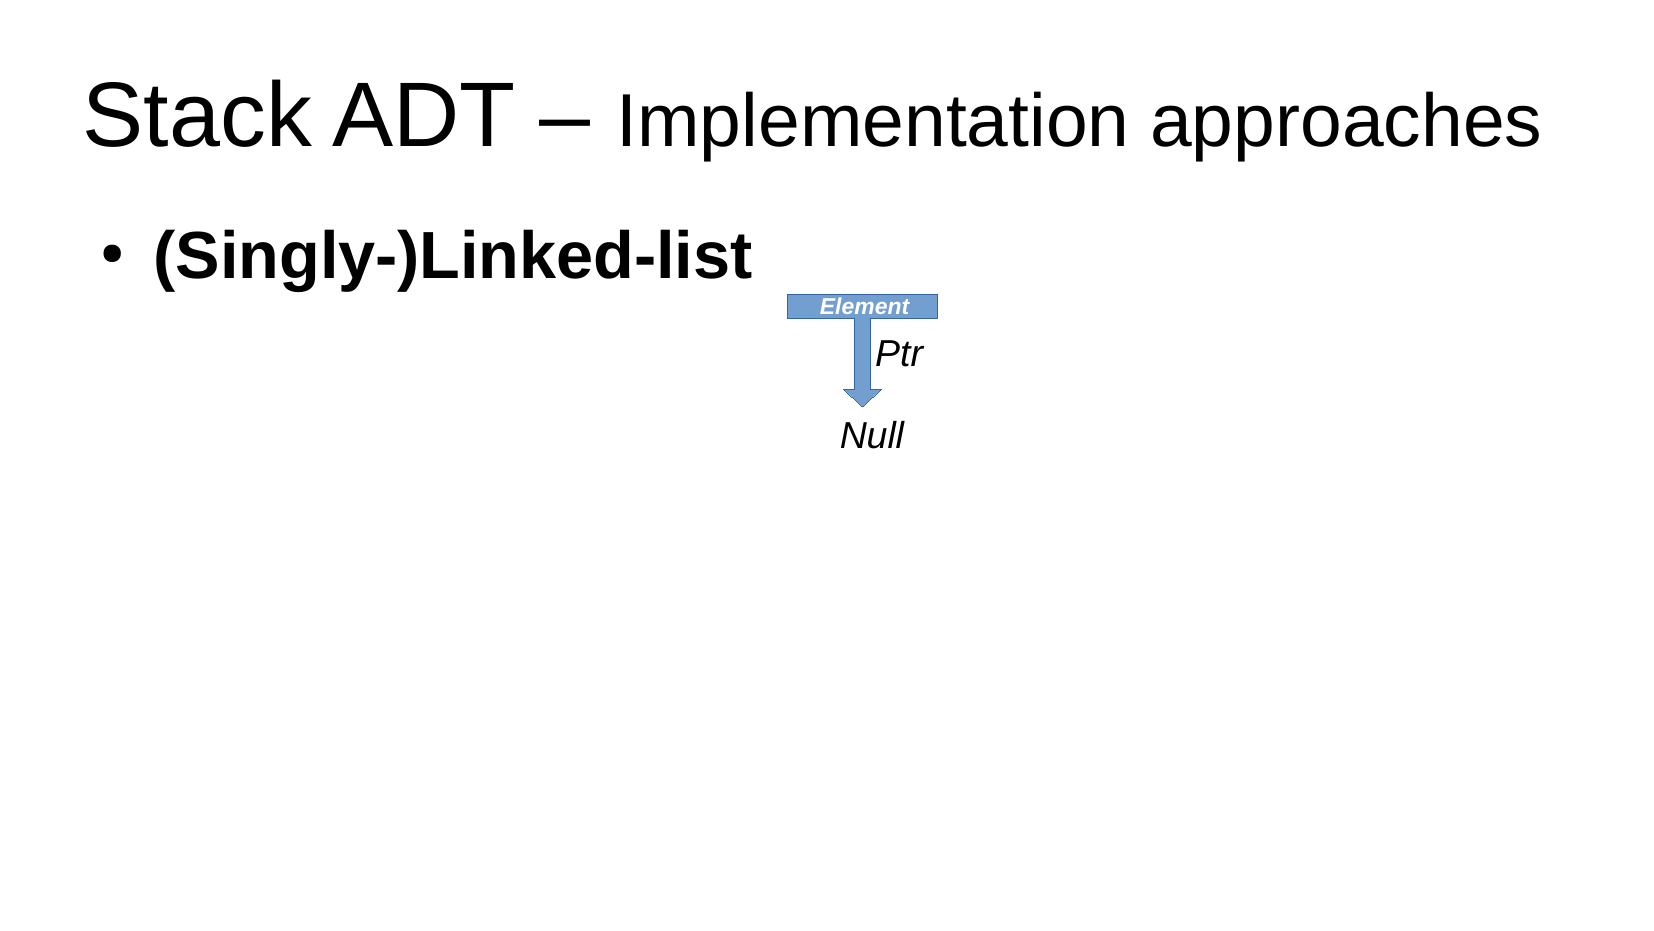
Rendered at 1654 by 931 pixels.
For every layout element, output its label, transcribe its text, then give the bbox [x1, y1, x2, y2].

list (Singly-)Linked-list [82, 217, 1571, 758]
text_box Ptr [860, 324, 955, 382]
text_box [843, 327, 882, 407]
text_box [787, 294, 805, 319]
text_box Null [825, 407, 920, 465]
text_box Element [805, 286, 956, 327]
title Stack ADT – Implementation approaches [82, 37, 1571, 193]
